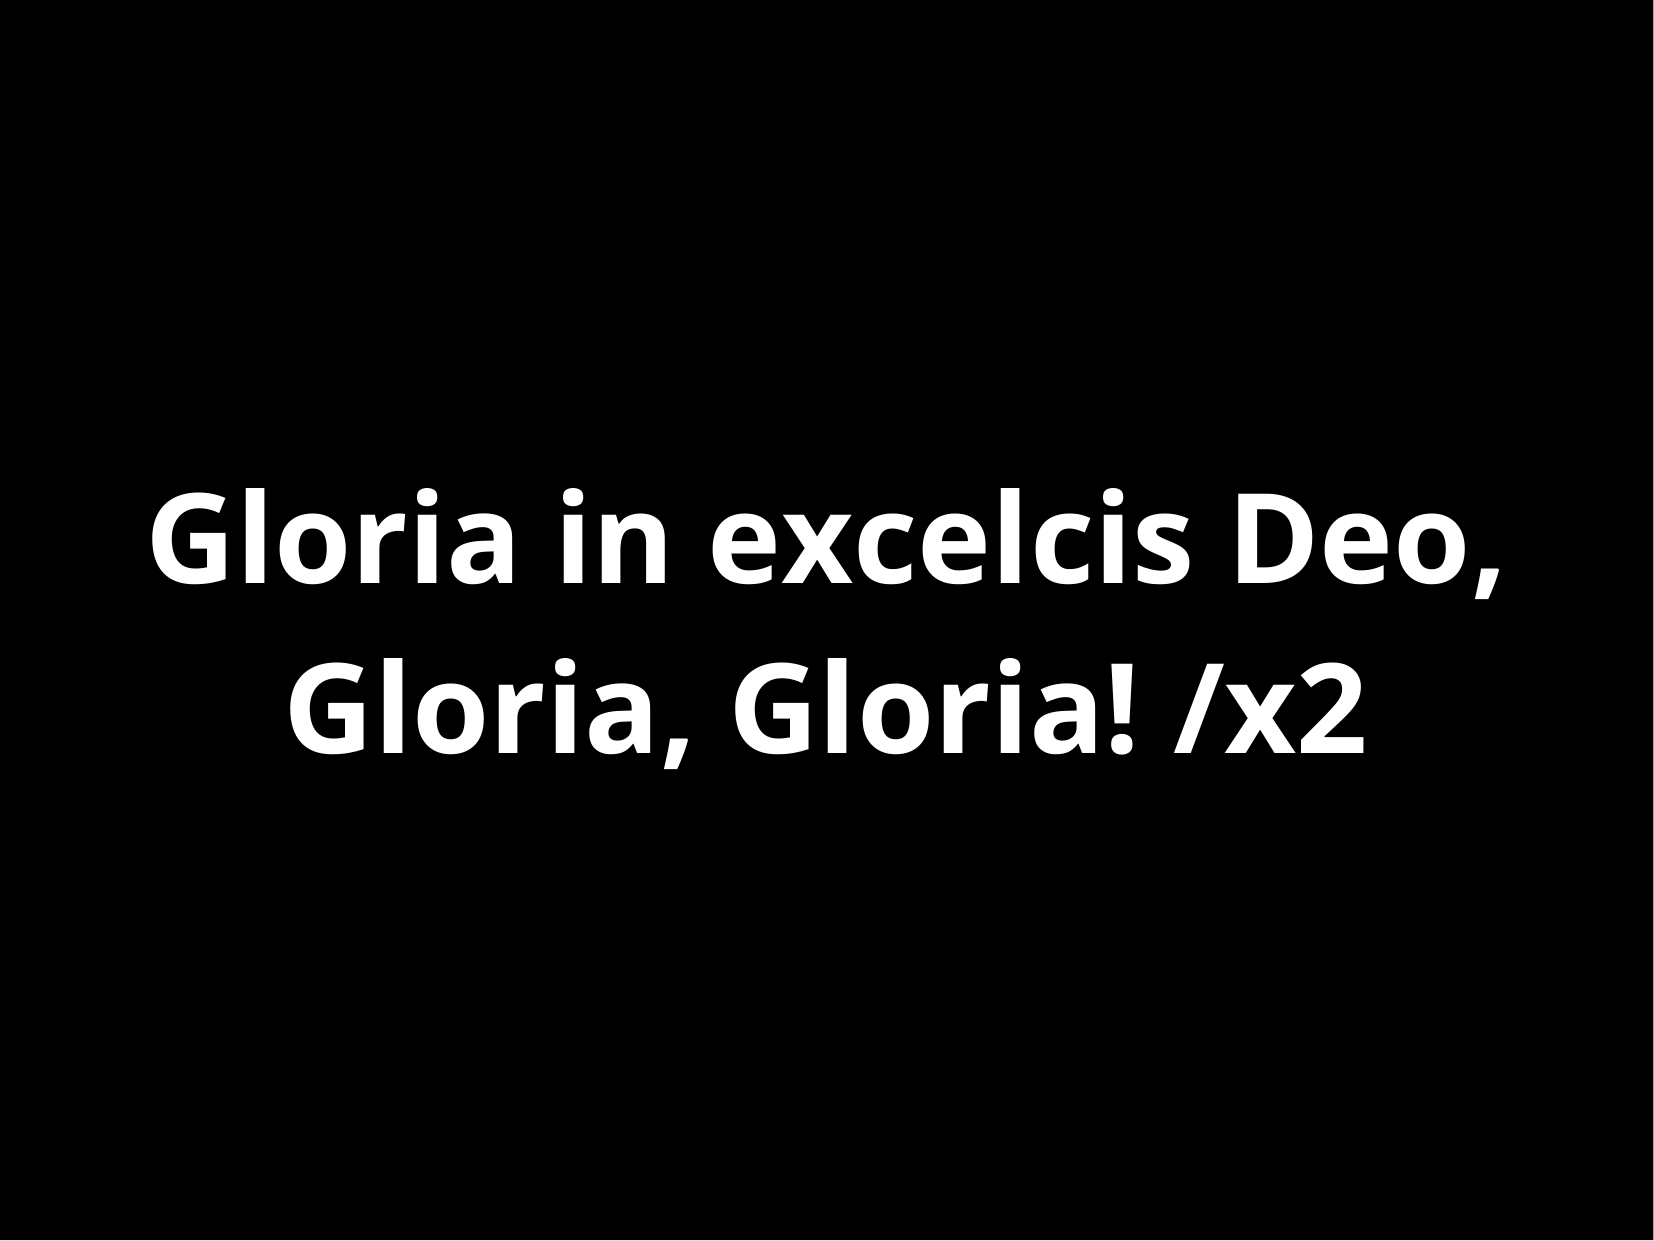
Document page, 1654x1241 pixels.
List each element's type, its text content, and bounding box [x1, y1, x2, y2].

title Gloria in excelcis Deo, Gloria, Gloria! /x2 [0, 0, 1654, 1241]
